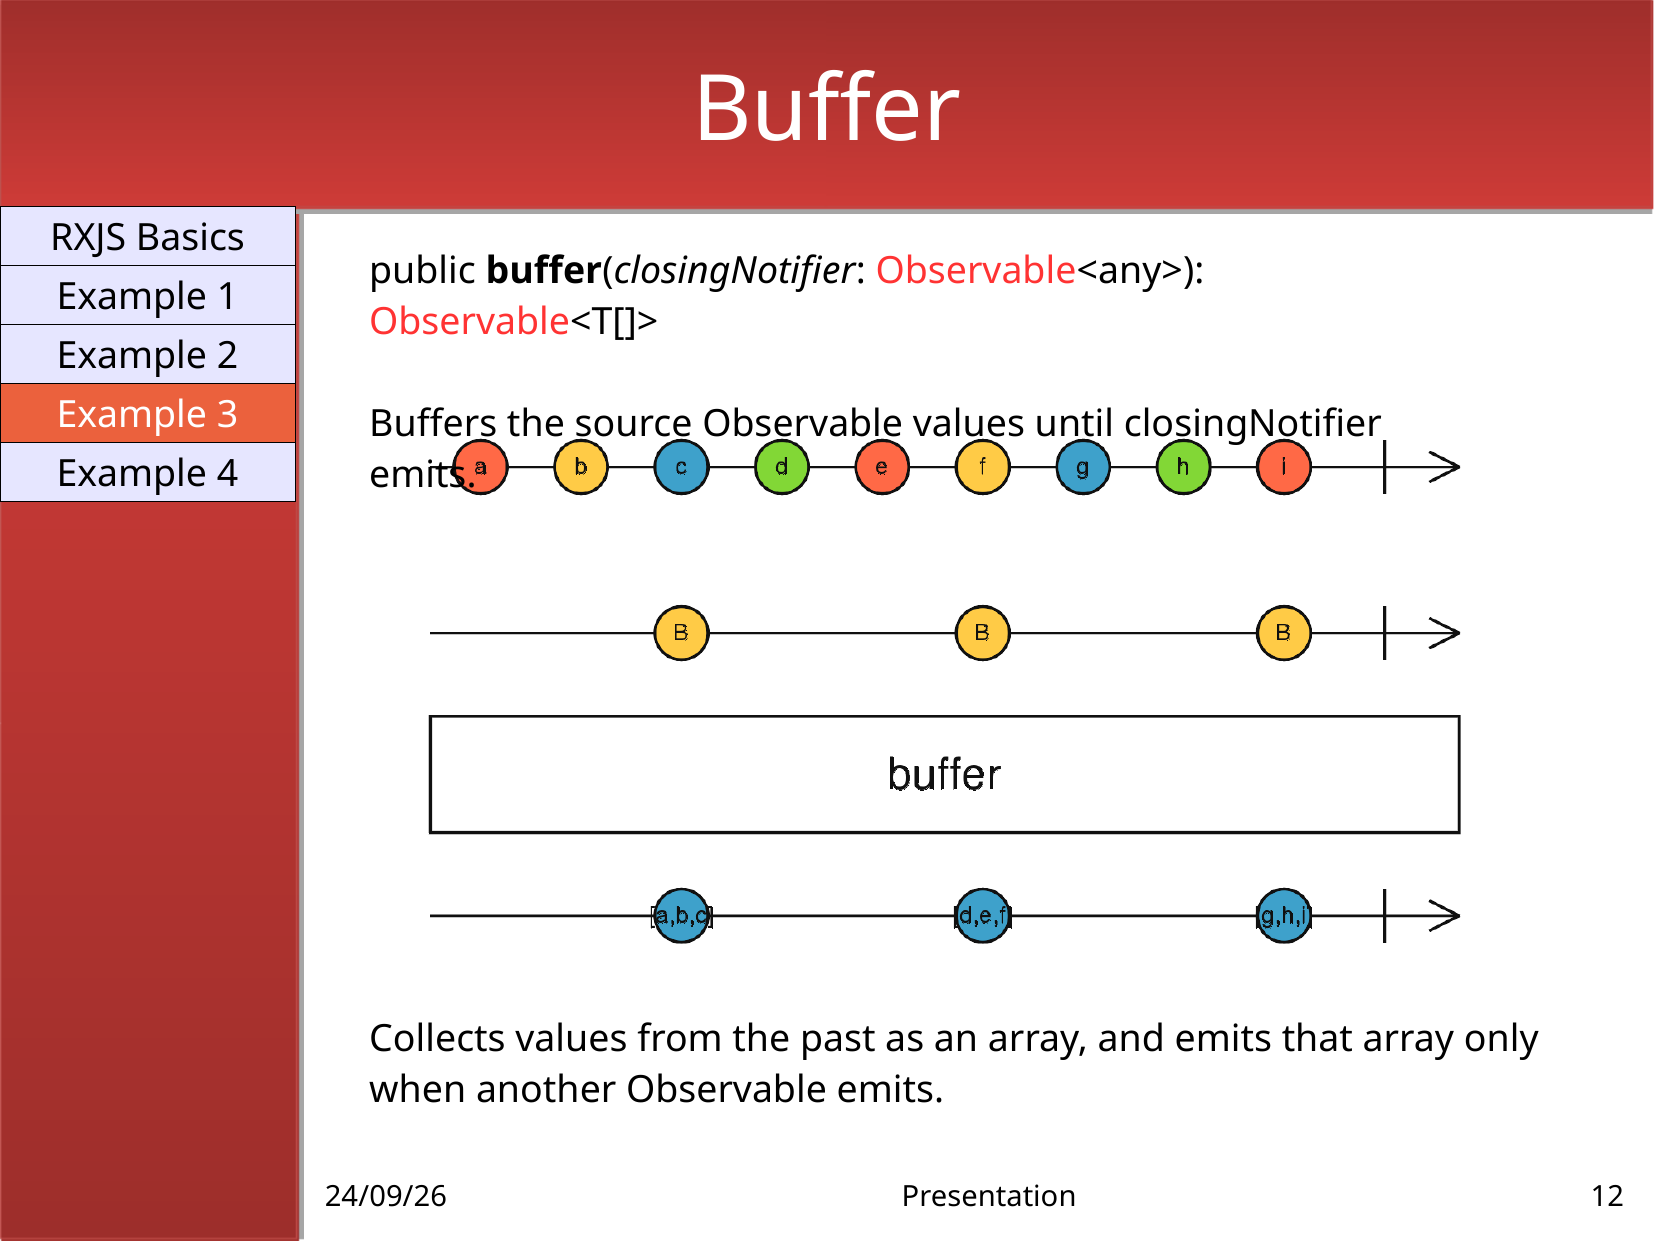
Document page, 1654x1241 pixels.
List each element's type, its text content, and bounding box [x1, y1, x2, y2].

picture [413, 393, 1475, 998]
text_box Example 2 [0, 324, 296, 384]
text_box Example 3 [0, 384, 296, 442]
text_box Example 4 [0, 442, 296, 502]
text_box Example 1 [0, 265, 296, 324]
title Buffer [29, 31, 1625, 178]
text_box Collects values from the past as an array, and emits that array only when another Observable emits. [354, 1003, 1595, 1114]
text_box public buffer(closingNotifier: Observable<any>): Observable<T[]> Buffers the source Observable values until closingNotifier emits. [354, 236, 1506, 393]
text_box RXJS Basics [0, 206, 296, 265]
picture [0, 0, 1654, 1241]
